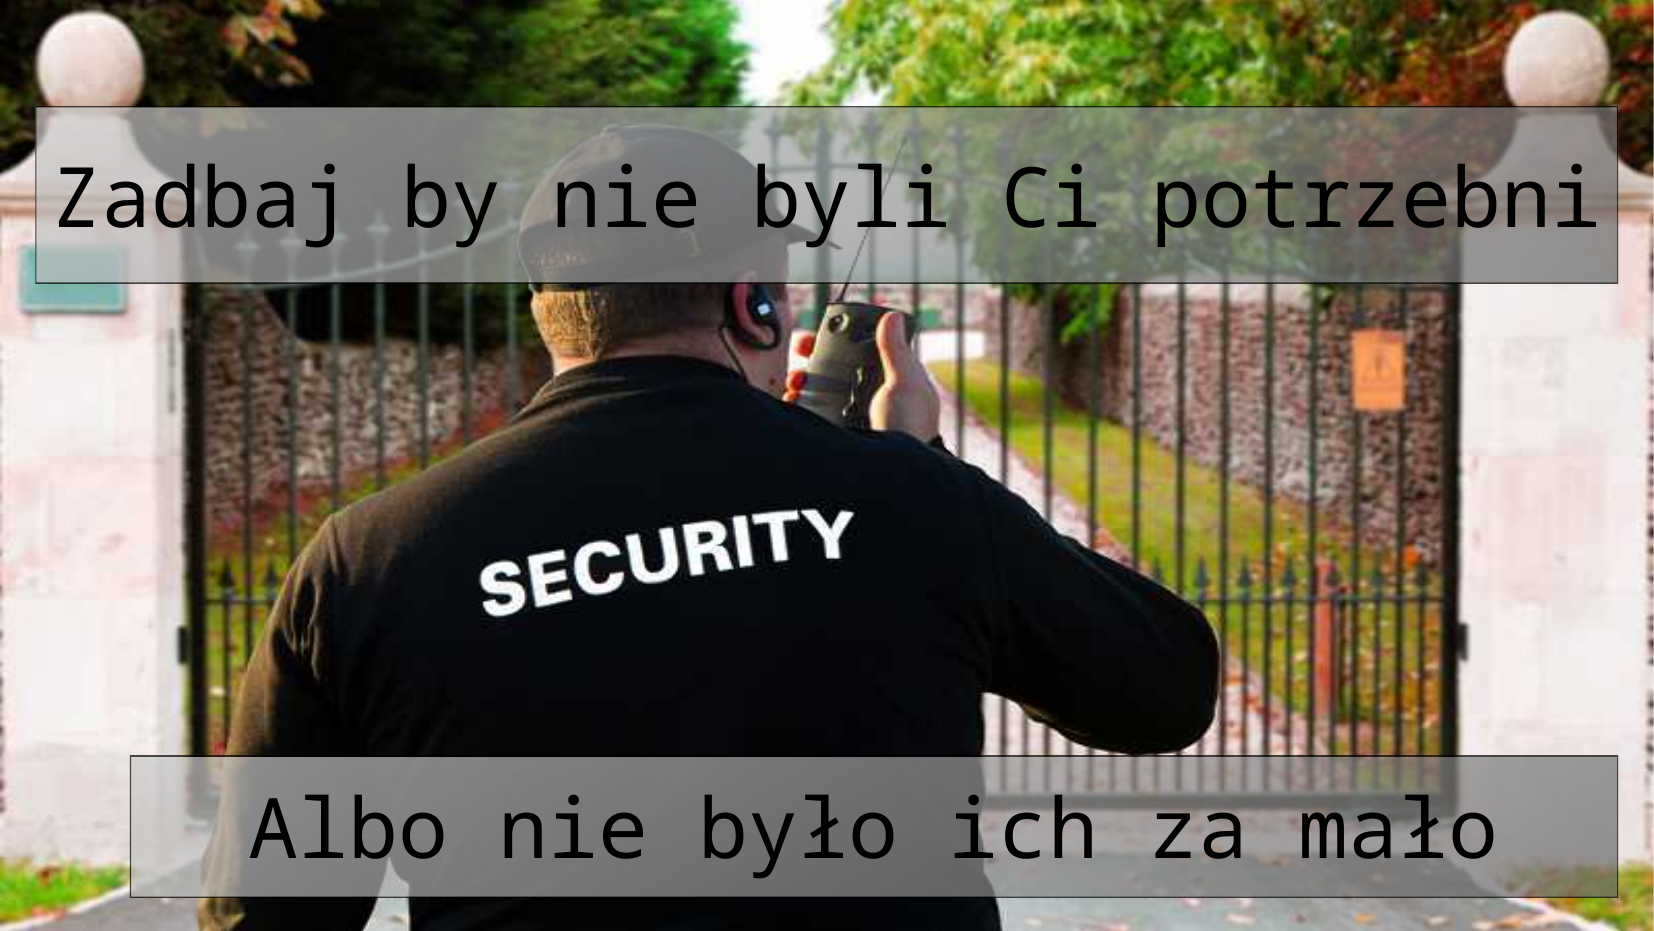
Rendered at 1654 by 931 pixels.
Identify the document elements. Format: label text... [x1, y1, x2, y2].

picture [0, 0, 1654, 931]
text_box Albo nie było ich za mało [129, 755, 1619, 898]
subtitle Zadbaj by nie byli Ci potrzebni [35, 106, 1619, 284]
